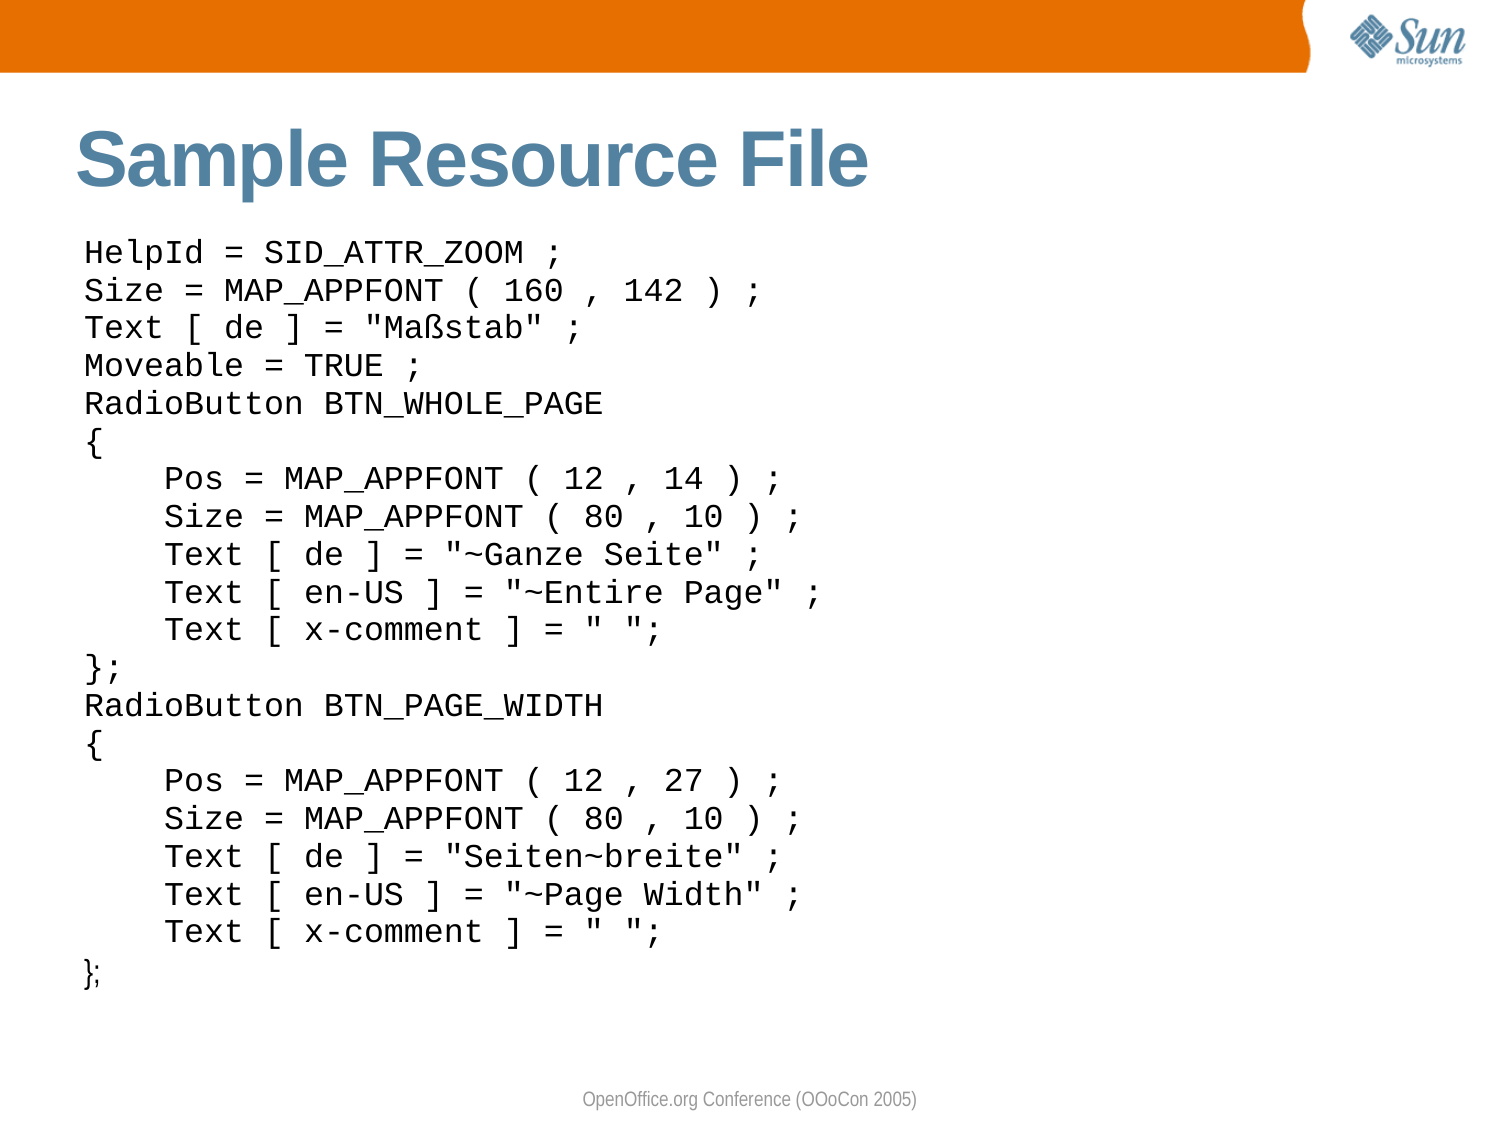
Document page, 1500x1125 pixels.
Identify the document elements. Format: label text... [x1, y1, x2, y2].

list HelpId = SID_ATTR_ZOOM ; Size = MAP_APPFONT ( 160 , 142 ) ; Text [ de ] = "Maßstab" ; Moveable = TRUE ; RadioButton BTN_WHOLE_PAGE { Pos = MAP_APPFONT ( 12 , 14 ) ; Size = MAP_APPFONT ( 80 , 10 ) ; Text [ de ] = "~Ganze Seite" ; Text [ en-US ] = "~Entire Page" ; Text [ x-comment ] = " "; }; RadioButton BTN_PAGE_WIDTH { Pos = MAP_APPFONT ( 12 , 27 ) ; Size = MAP_APPFONT ( 80 , 10 ) ; Text [ de ] = "Seiten~breite" ; Text [ en-US ] = "~Page Width" ; Text [ x-comment ] = " "; }; [64, 214, 1402, 974]
title Sample Resource File [75, 122, 1438, 228]
picture [0, 0, 1500, 75]
